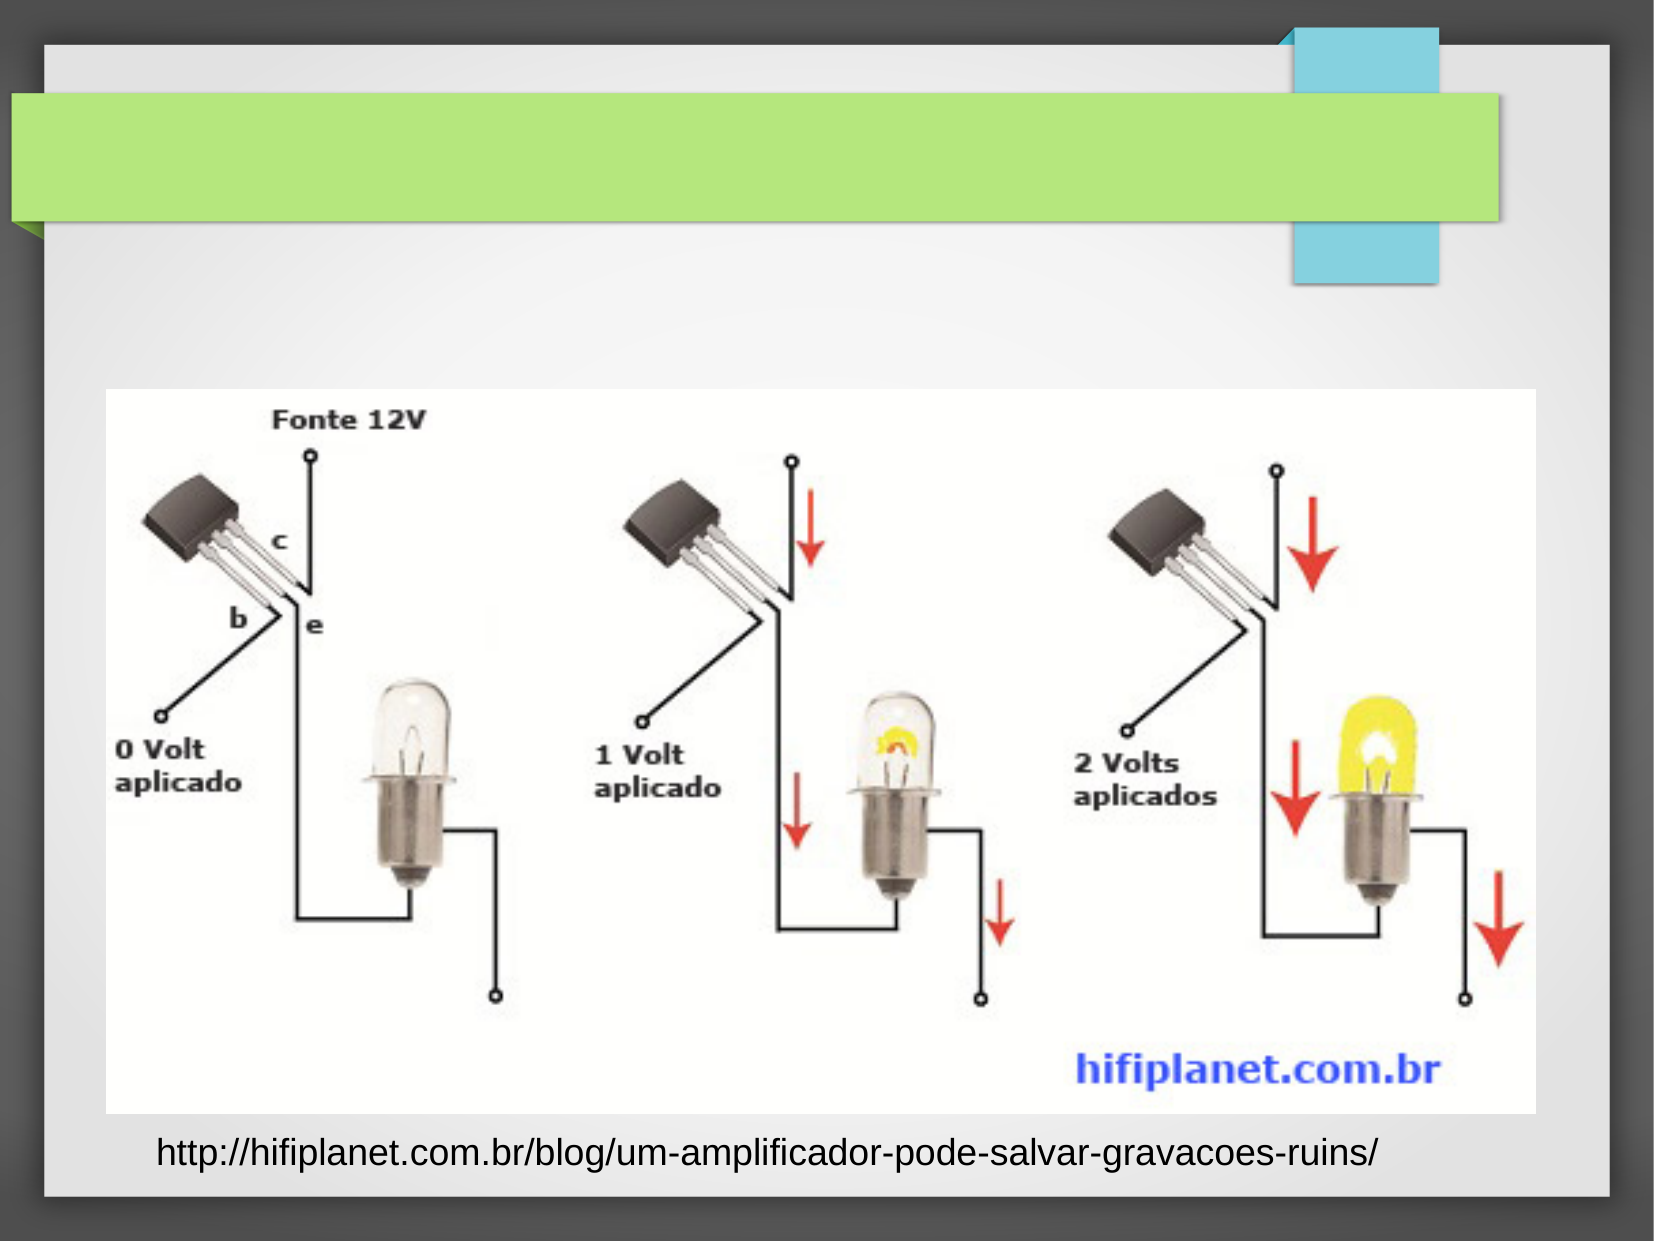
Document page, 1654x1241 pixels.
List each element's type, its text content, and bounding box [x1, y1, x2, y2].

text_box http://hifiplanet.com.br/blog/um-amplificador-pode-salvar-gravacoes-ruins/ [141, 1124, 1394, 1182]
picture [0, 0, 1654, 1241]
